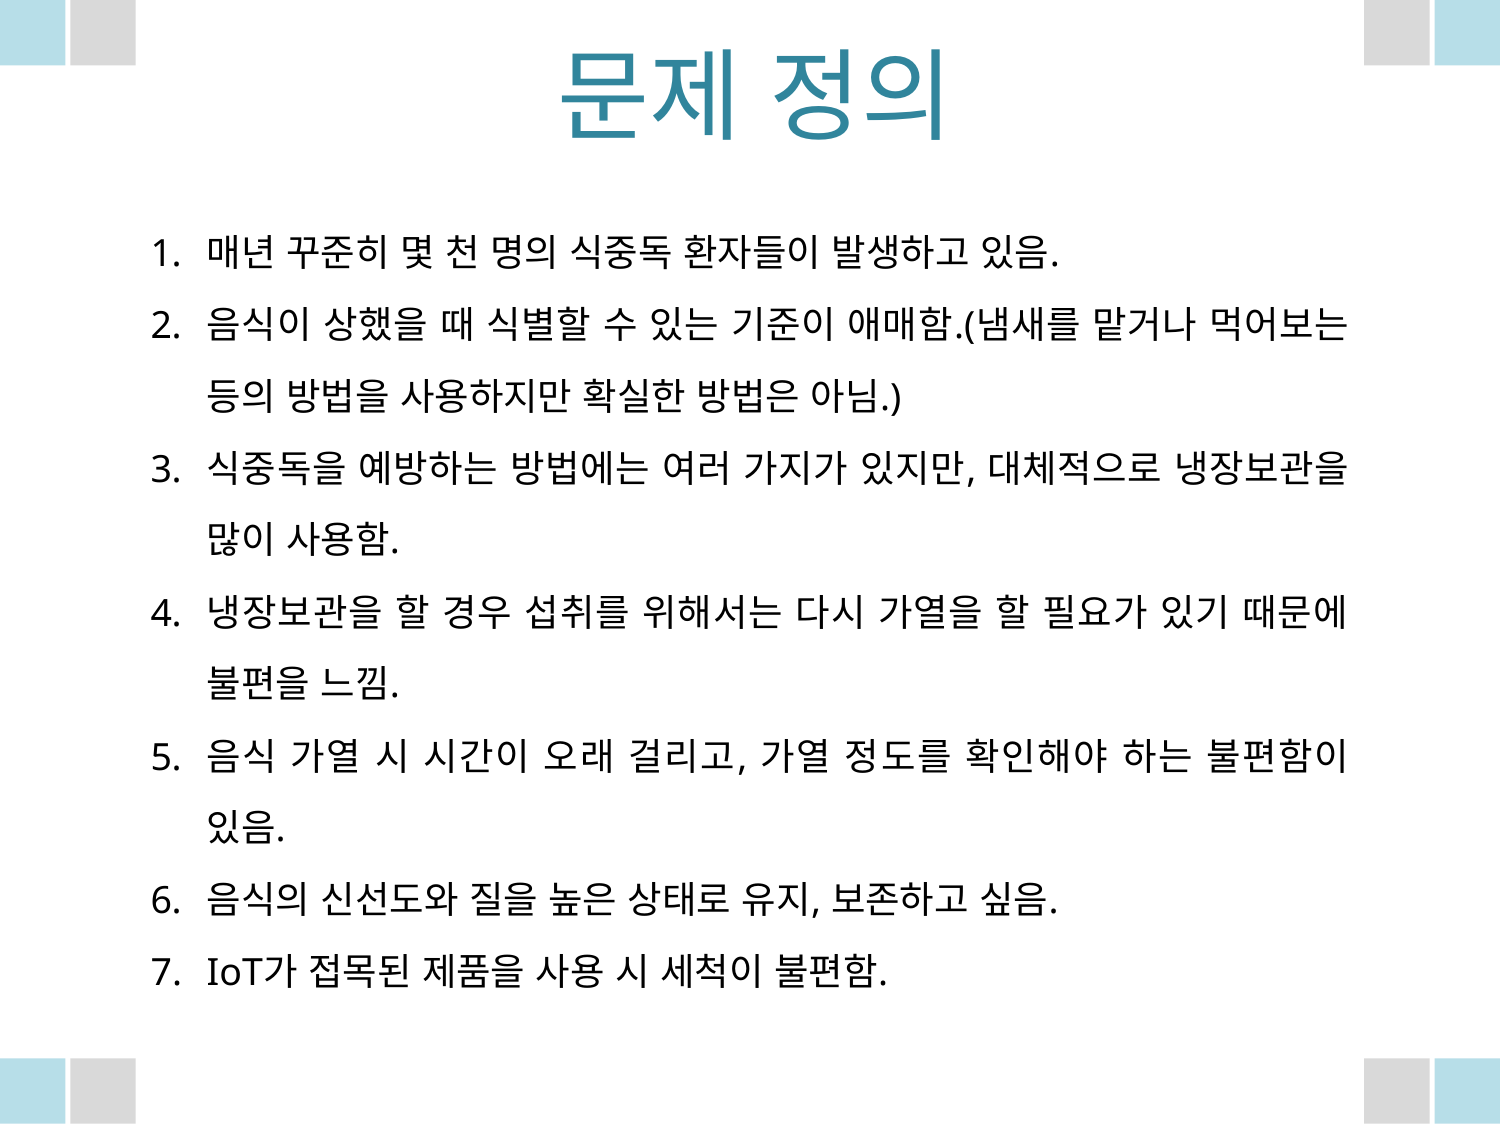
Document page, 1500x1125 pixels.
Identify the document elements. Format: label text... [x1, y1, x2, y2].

text_box [1364, 0, 1430, 66]
text_box 문제 정의 [277, 25, 1235, 161]
text_box [70, 1058, 136, 1124]
text_box [0, 0, 66, 66]
text_box [70, 0, 136, 66]
text_box [1364, 1058, 1430, 1124]
text_box [1434, 1058, 1500, 1124]
text_box [0, 1058, 66, 1124]
text_box [1434, 0, 1500, 66]
text_box 매년 꾸준히 몇 천 명의 식중독 환자들이 발생하고 있음. 음식이 상했을 때 식별할 수 있는 기준이 애매함.(냄새를 맡거나 먹어보는 등의 방법을 사용하지만 확실한 방법은 아님.) 식중독을 예방하는 방법에는 여러 가지가 있지만, 대체적으로 냉장보관을 많이 사용함. 냉장보관을 할 경우 섭취를 위해서는 다시 가열을 할 필요가 있기 때문에 불편을 느낌. 음식 가열 시 시간이 오래 걸리고, 가열 정도를 확인해야 하는 불편함이 있음. 음식의 신선도와 질을 높은 상태로 유지, 보존하고 싶음. IoT가 접목된 제품을 사용 시 세척이 불편함. [135, 194, 1365, 1001]
